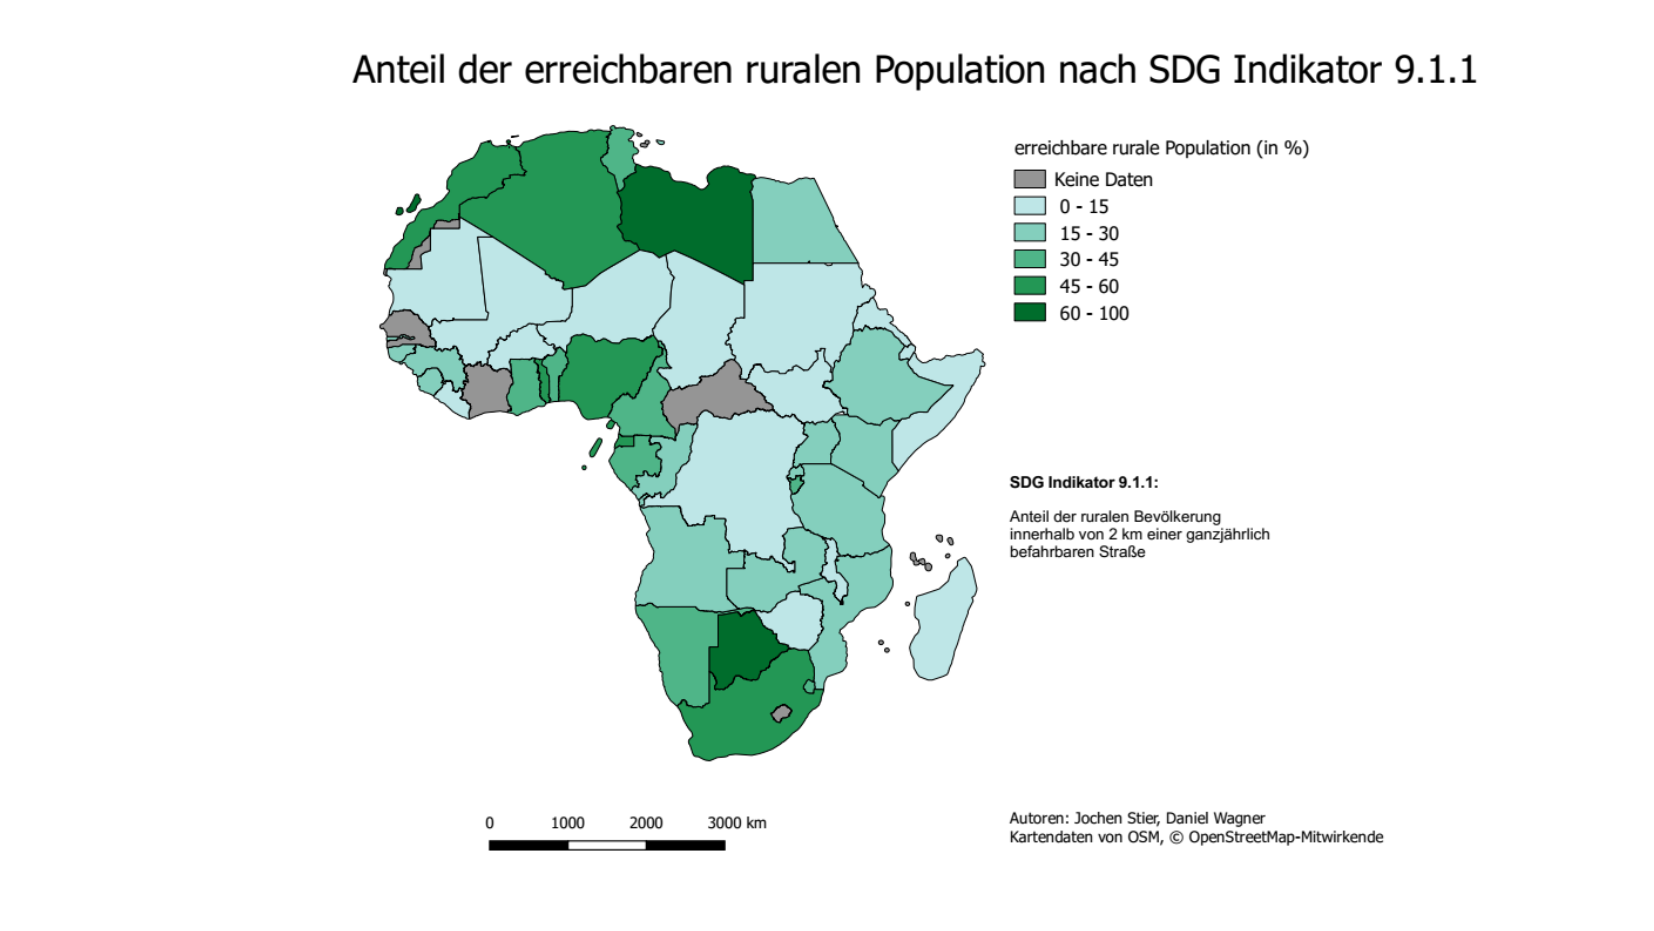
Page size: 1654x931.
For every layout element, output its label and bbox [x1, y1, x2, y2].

picture [207, 3, 1524, 931]
